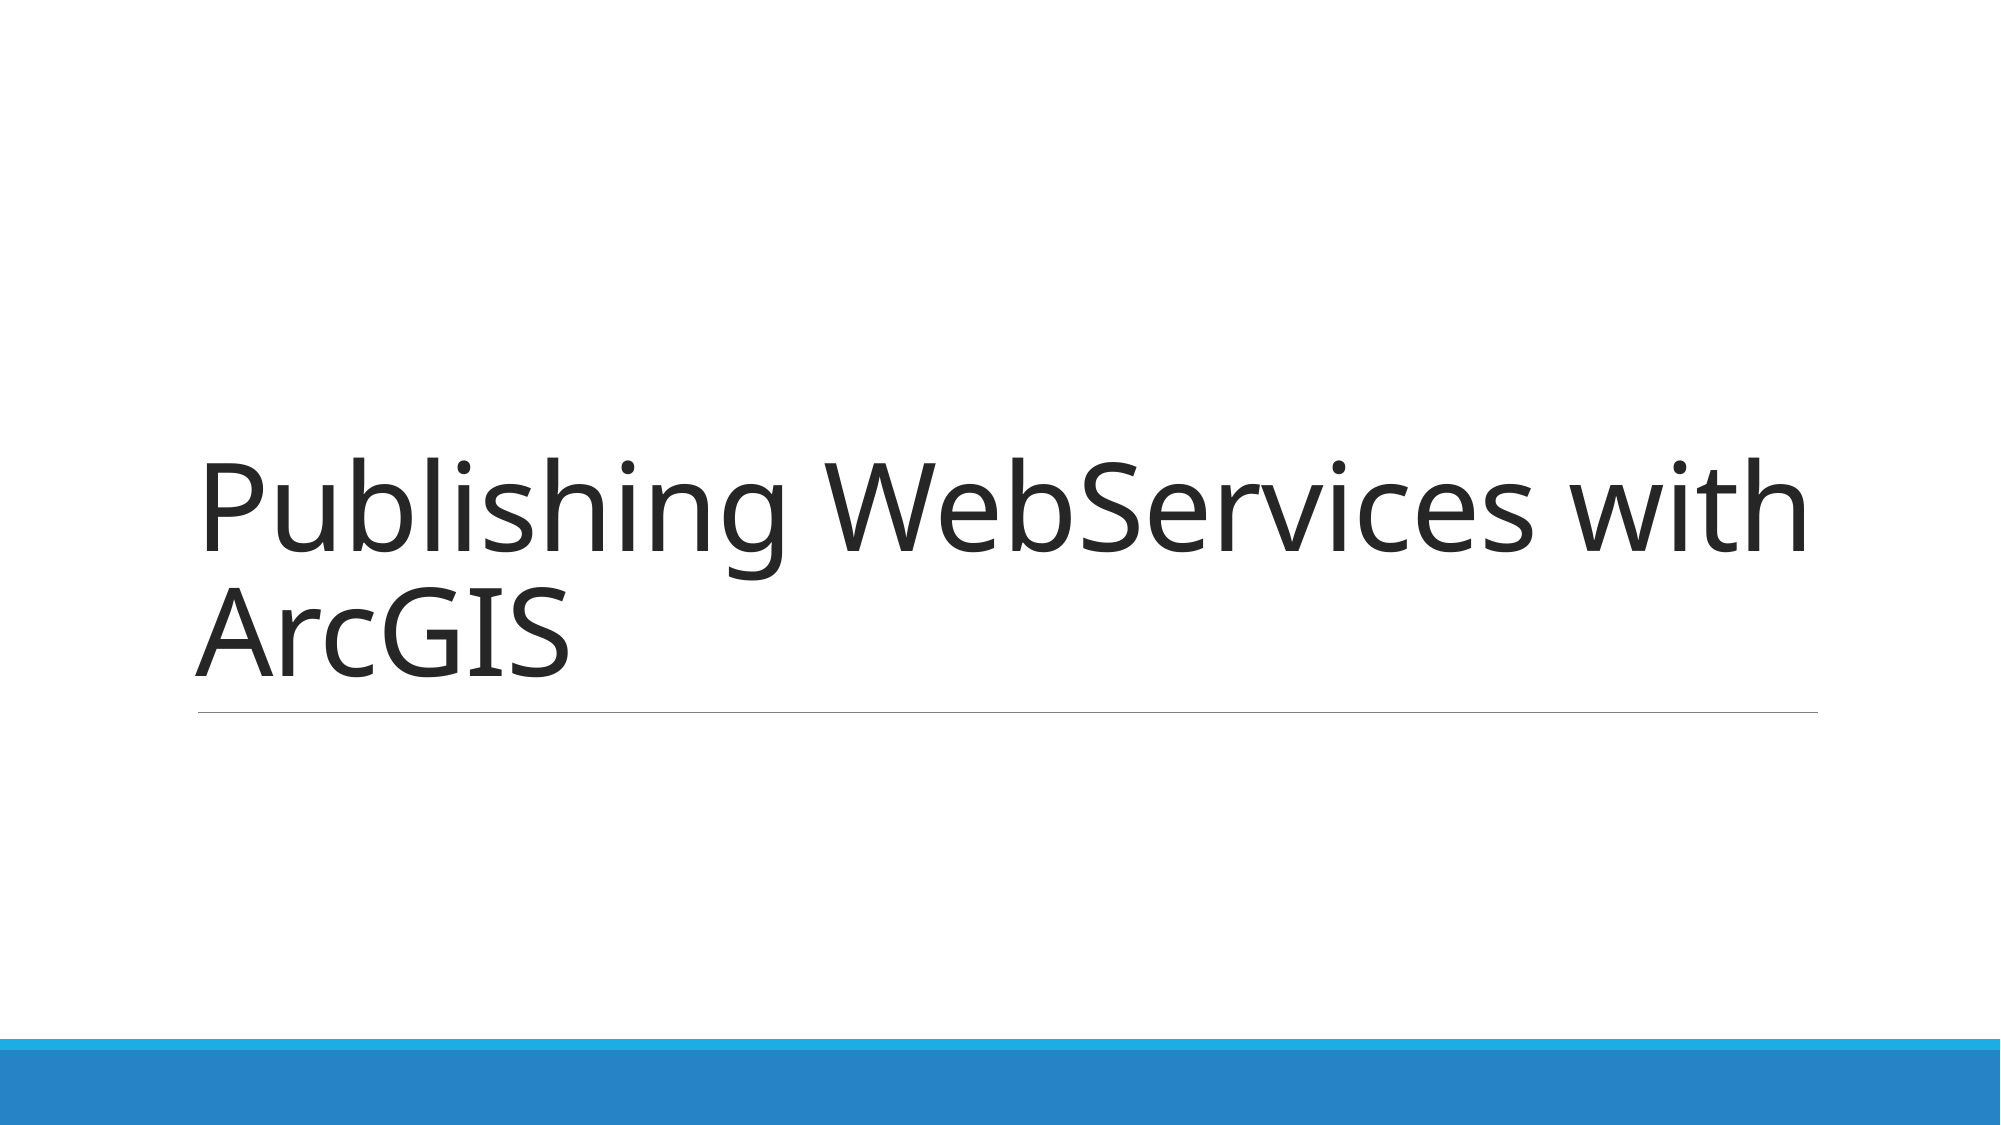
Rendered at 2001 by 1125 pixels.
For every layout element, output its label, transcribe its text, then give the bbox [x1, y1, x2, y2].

title Publishing WebServices with ArcGIS [180, 124, 1831, 710]
